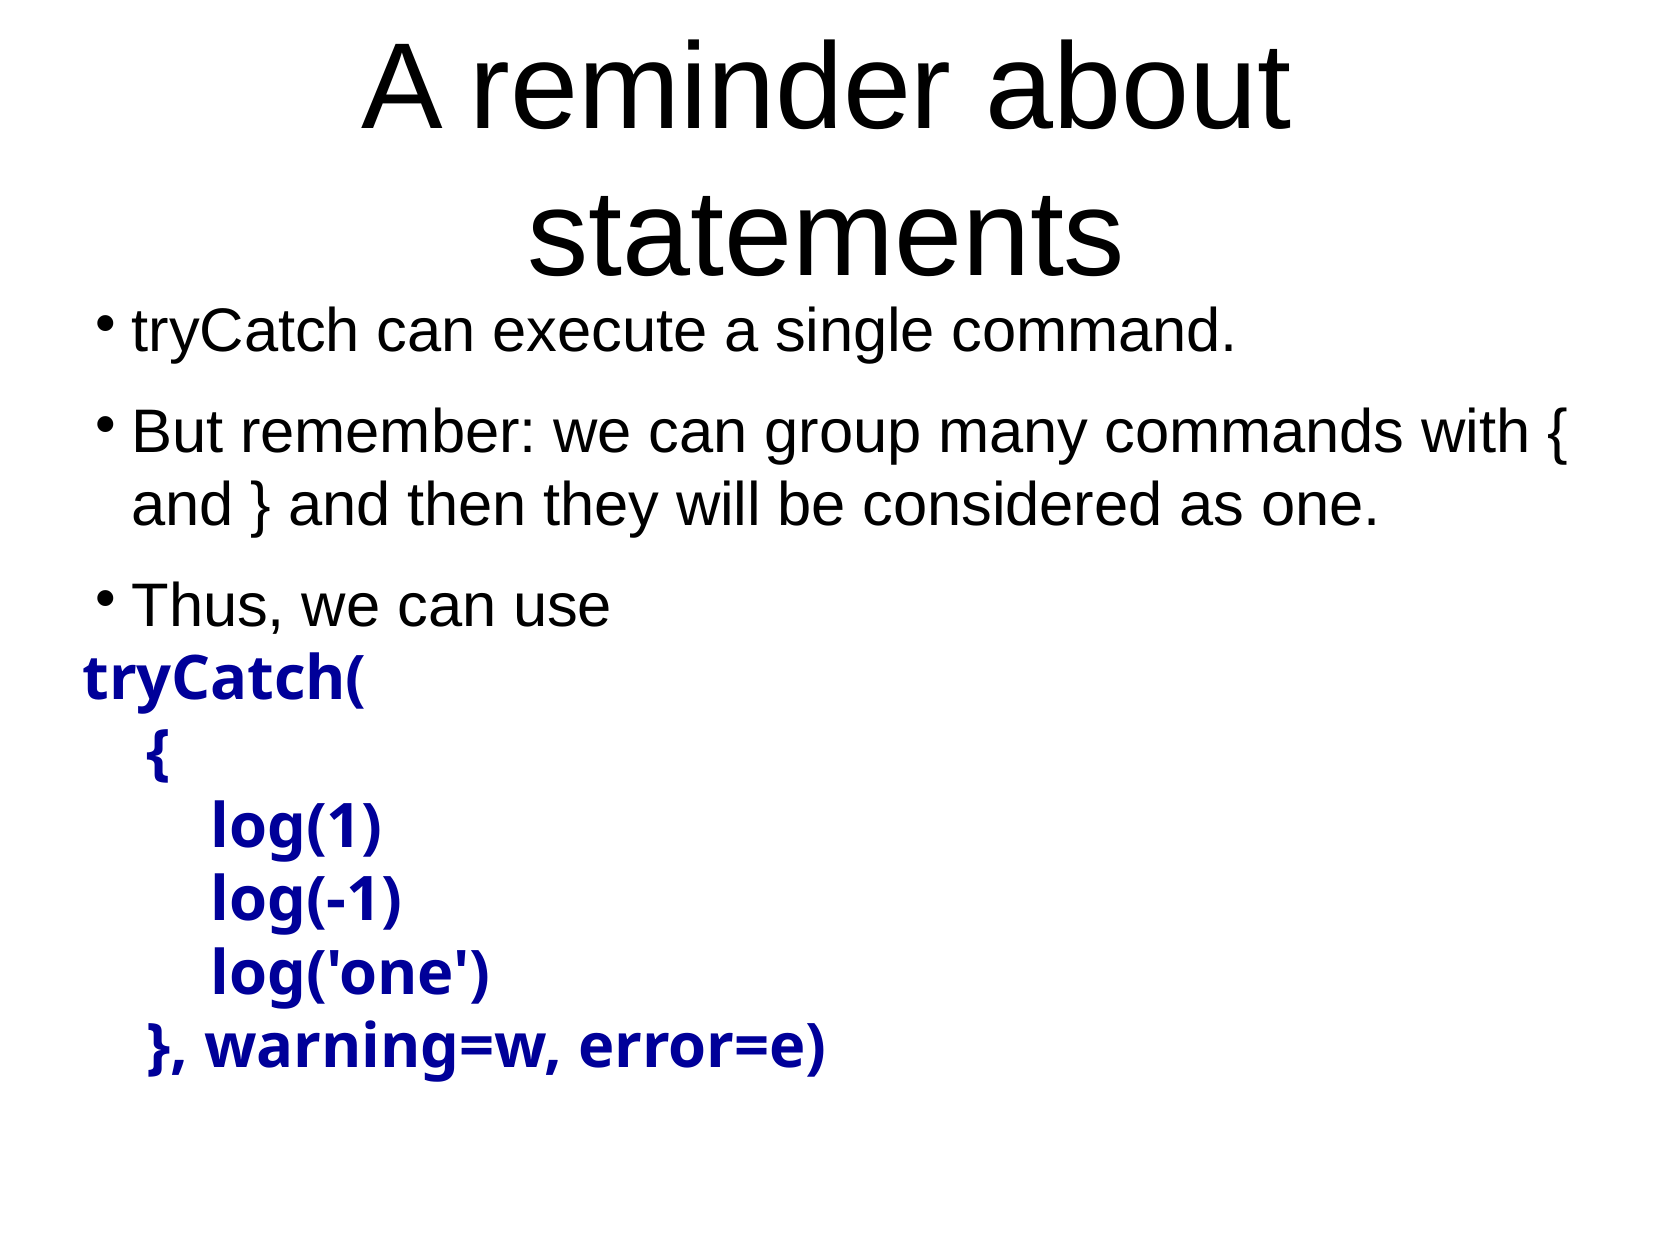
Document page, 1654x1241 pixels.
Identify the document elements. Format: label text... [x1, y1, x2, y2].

text_box A reminder about statements [82, 16, 1571, 290]
text_box tryCatch can execute a single command. But remember: we can group many commands with { and } and then they will be considered as one. Thus, we can use tryCatch( { log(1) log(-1) log('one') }, warning=w, error=e) [82, 290, 1571, 1095]
